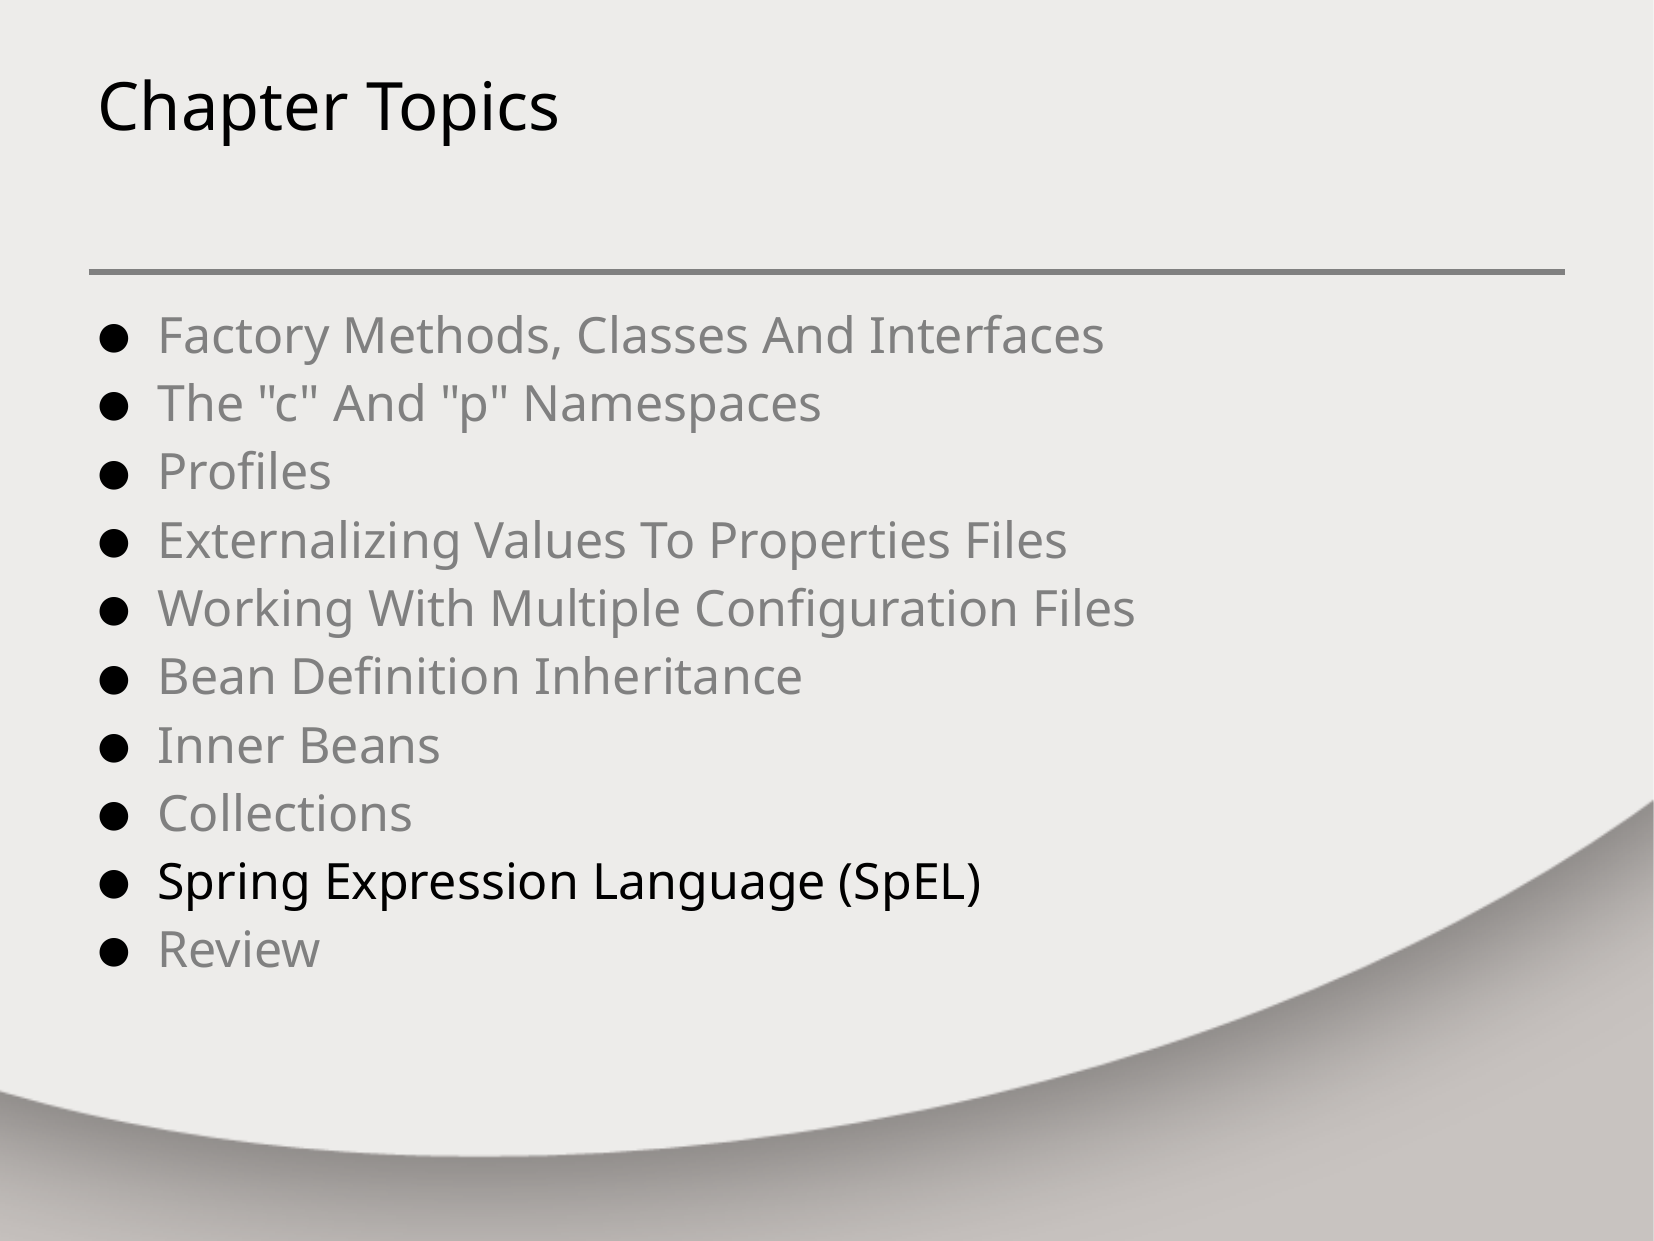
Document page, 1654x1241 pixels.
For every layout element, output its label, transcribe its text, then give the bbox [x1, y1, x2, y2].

title Chapter Topics [97, 75, 1561, 226]
list Factory Methods, Classes And Interfaces The "c" And "p" Namespaces Profiles Externalizing Values To Properties Files Working With Multiple Configuration Files Bean Definition Inheritance Inner Beans Collections Spring Expression Language (SpEL) Review [97, 300, 1561, 1163]
picture [0, 0, 1654, 1241]
